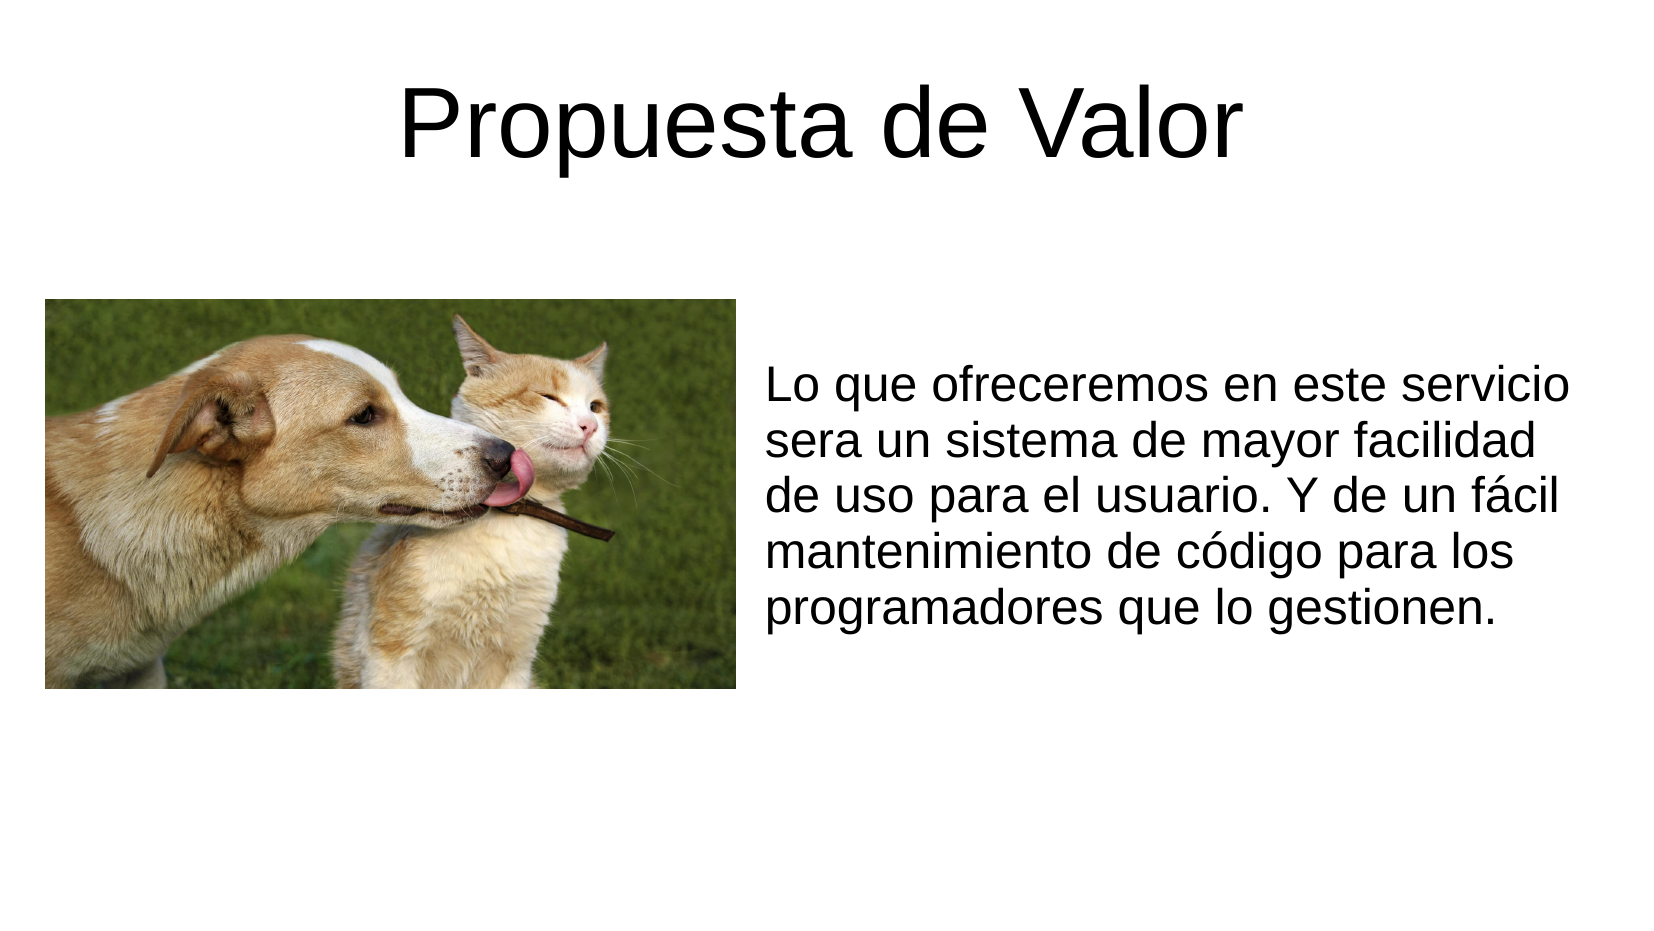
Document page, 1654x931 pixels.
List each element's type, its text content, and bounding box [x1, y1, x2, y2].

text_box Propuesta de Valor [382, 60, 1261, 187]
picture [45, 299, 736, 689]
text_box Lo que ofreceremos en este servicio sera un sistema de mayor facilidad de uso para el usuario. Y de un fácil mantenimiento de código para los programadores que lo gestionen. [750, 348, 1591, 739]
